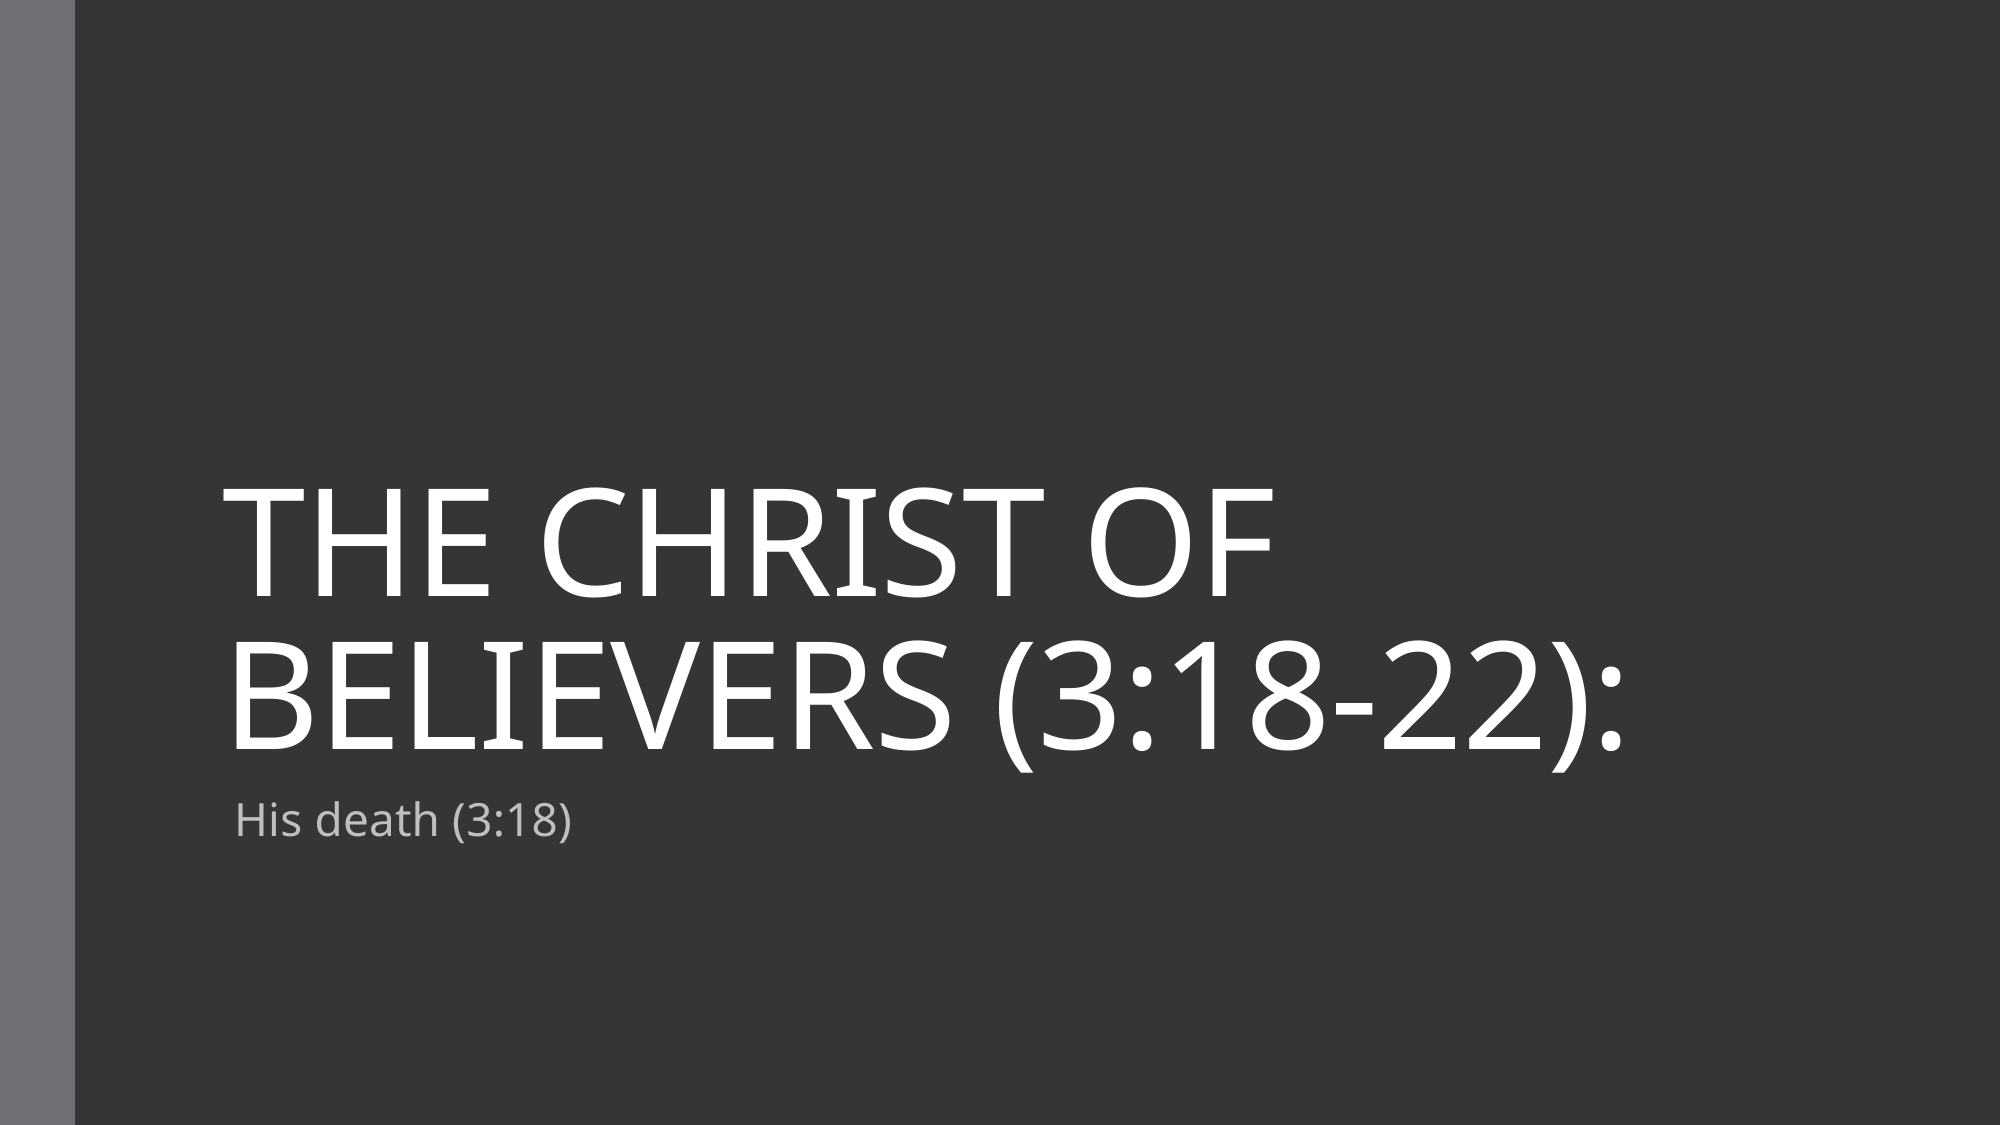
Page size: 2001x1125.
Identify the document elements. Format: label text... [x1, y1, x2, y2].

subtitle His death (3:18) [206, 787, 1752, 1066]
title THE CHRIST OF BELIEVERS (3:18-22): [206, 124, 1752, 787]
